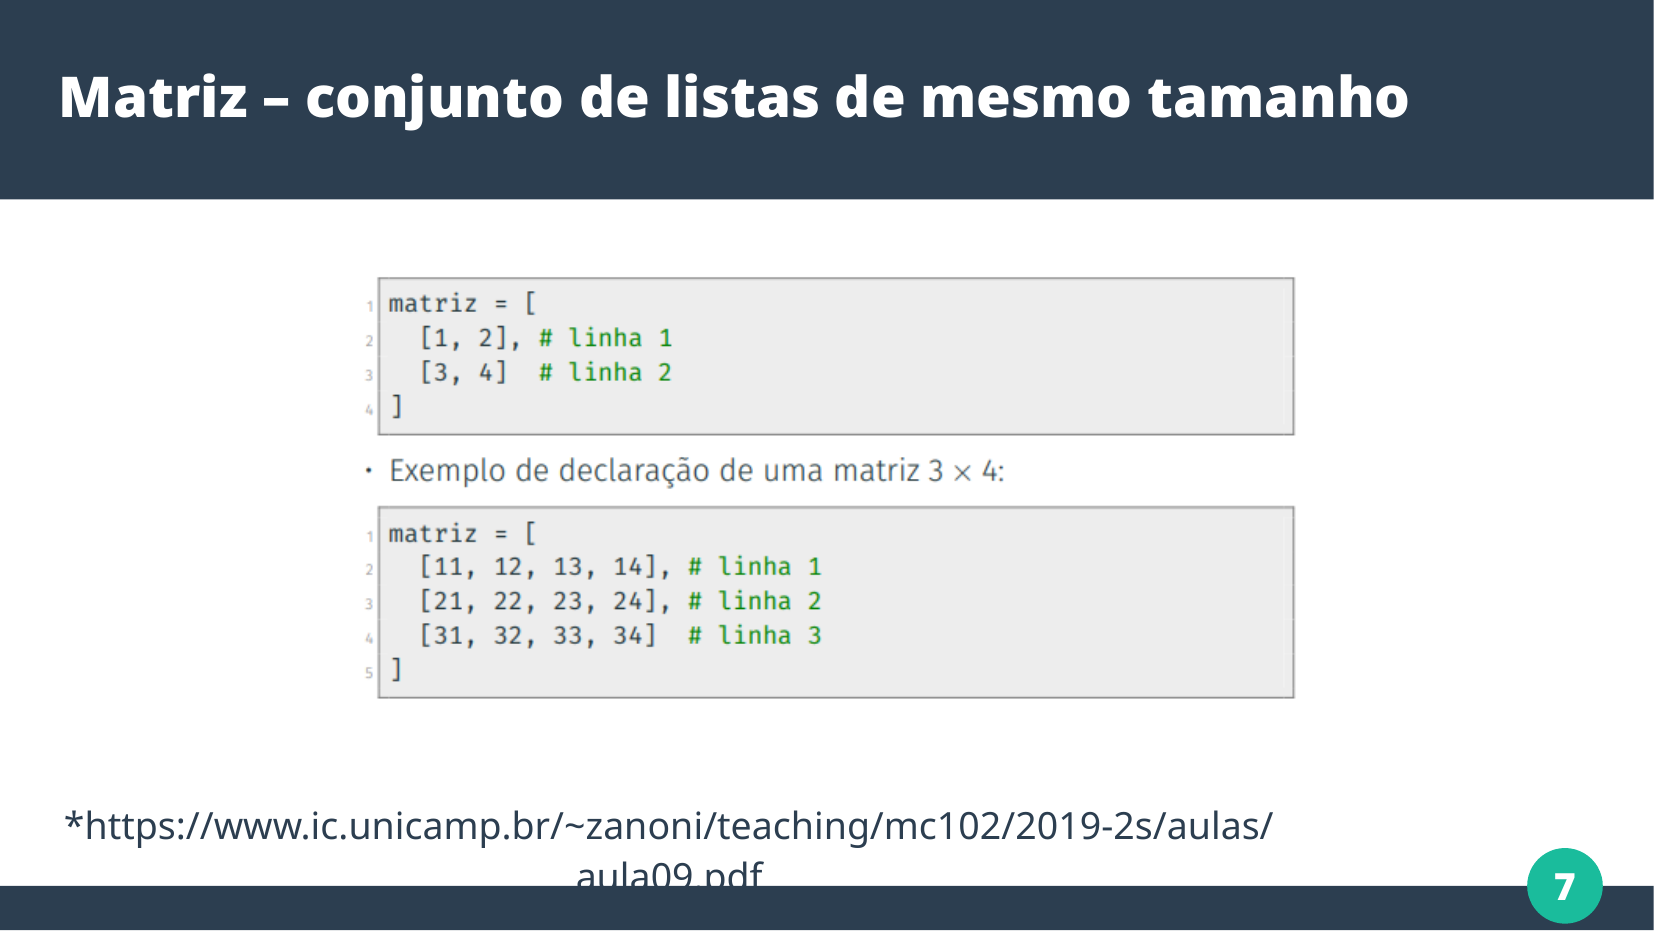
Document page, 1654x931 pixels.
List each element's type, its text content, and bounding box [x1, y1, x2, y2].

text_box *https://www.ic.unicamp.br/~zanoni/teaching/mc102/2019-2s/aulas/aula09.pdf [0, 548, 1359, 931]
title Matriz – conjunto de listas de mesmo tamanho [59, 37, 1595, 155]
picture [354, 265, 1310, 548]
